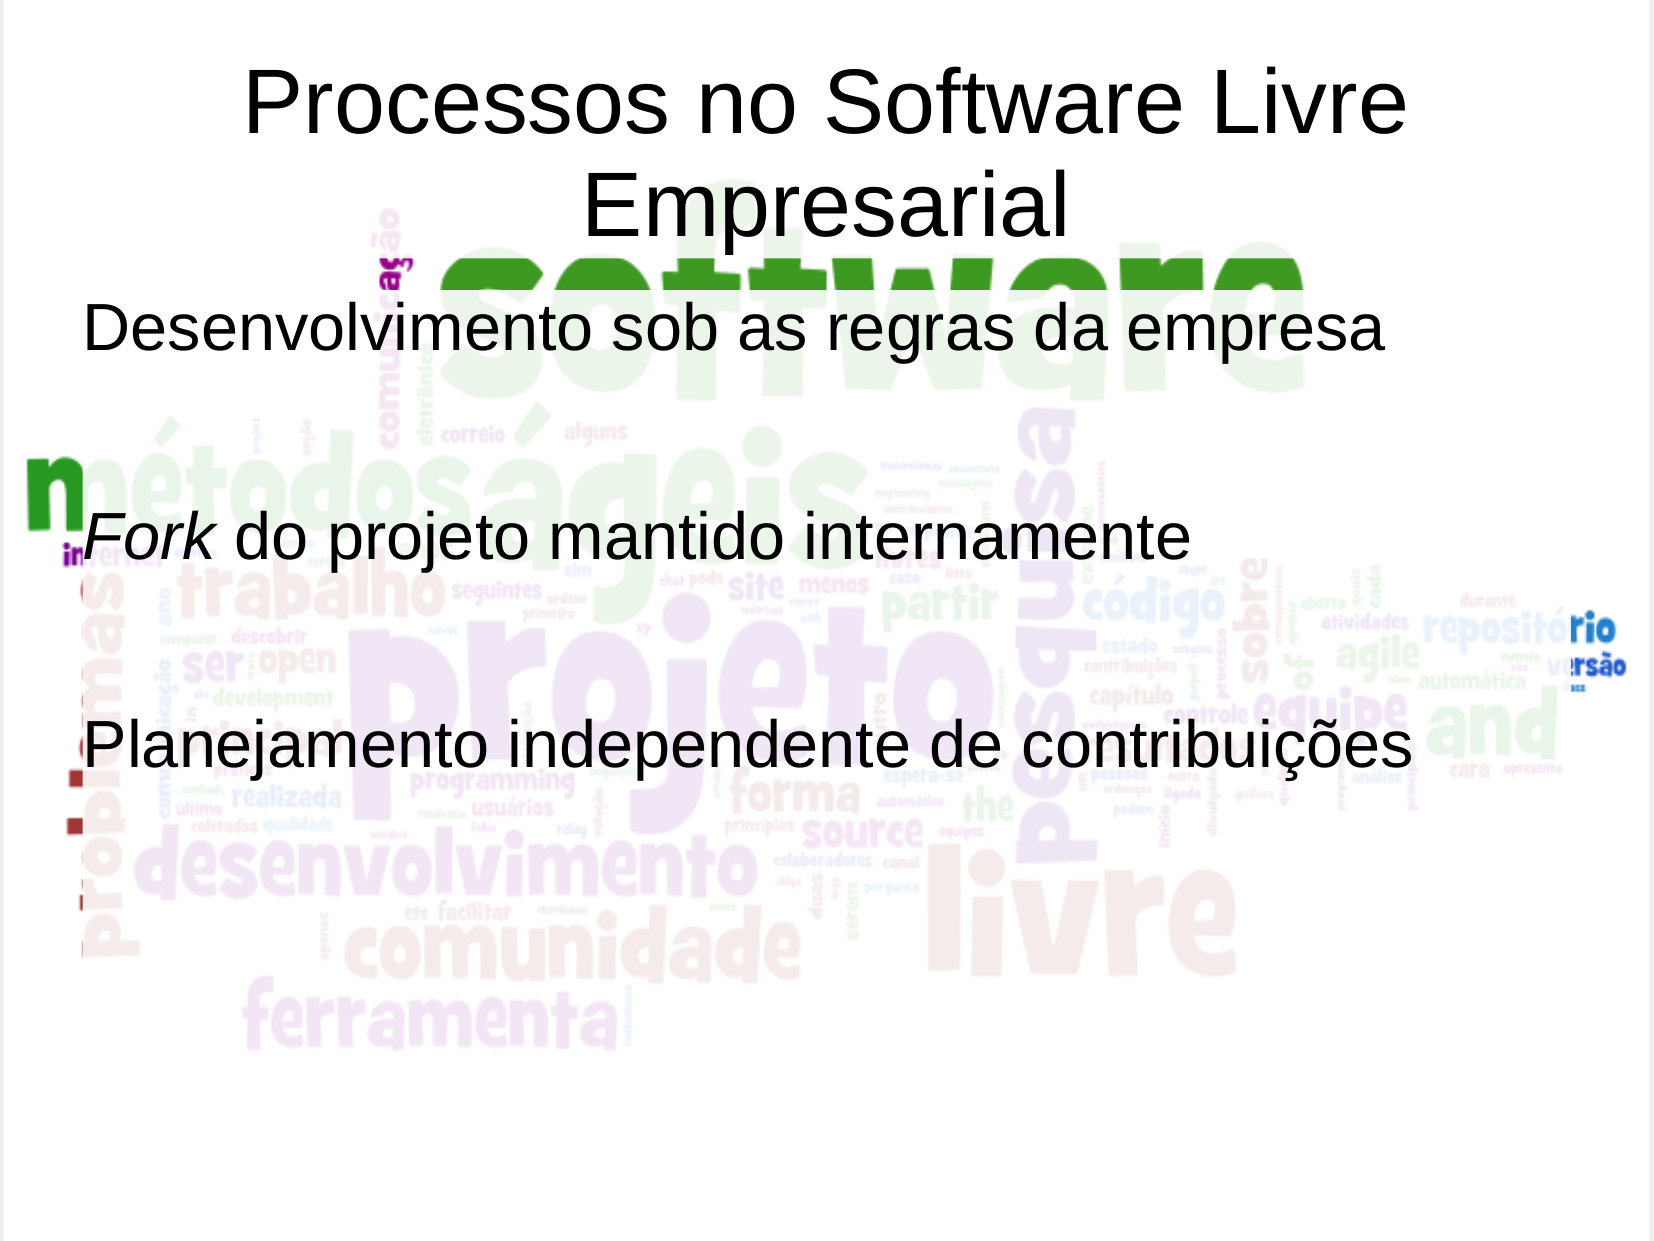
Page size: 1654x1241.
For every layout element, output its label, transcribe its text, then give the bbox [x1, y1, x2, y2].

picture [0, 0, 1654, 1241]
list Desenvolvimento sob as regras da empresa Fork do projeto mantido internamente Planejamento independente de contribuições [82, 290, 1571, 1109]
title Processos no Software Livre Empresarial [82, 47, 1571, 259]
